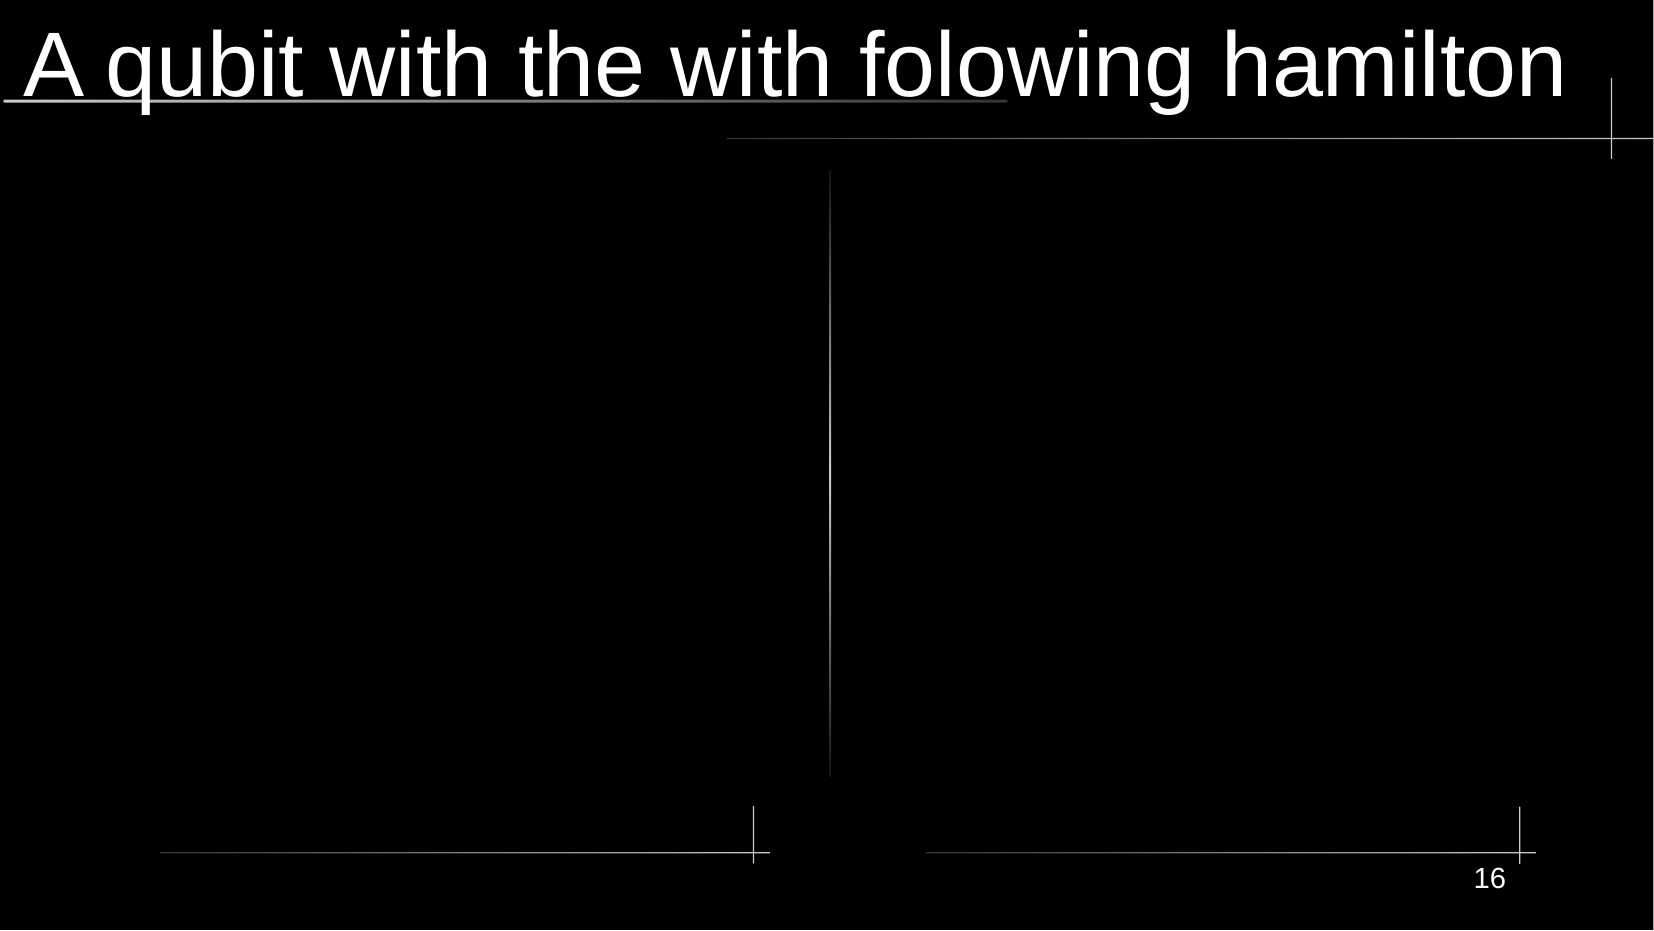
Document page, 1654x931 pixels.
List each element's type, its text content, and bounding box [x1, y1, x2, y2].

title A qubit with the with folowing hamilton [23, 11, 1589, 119]
